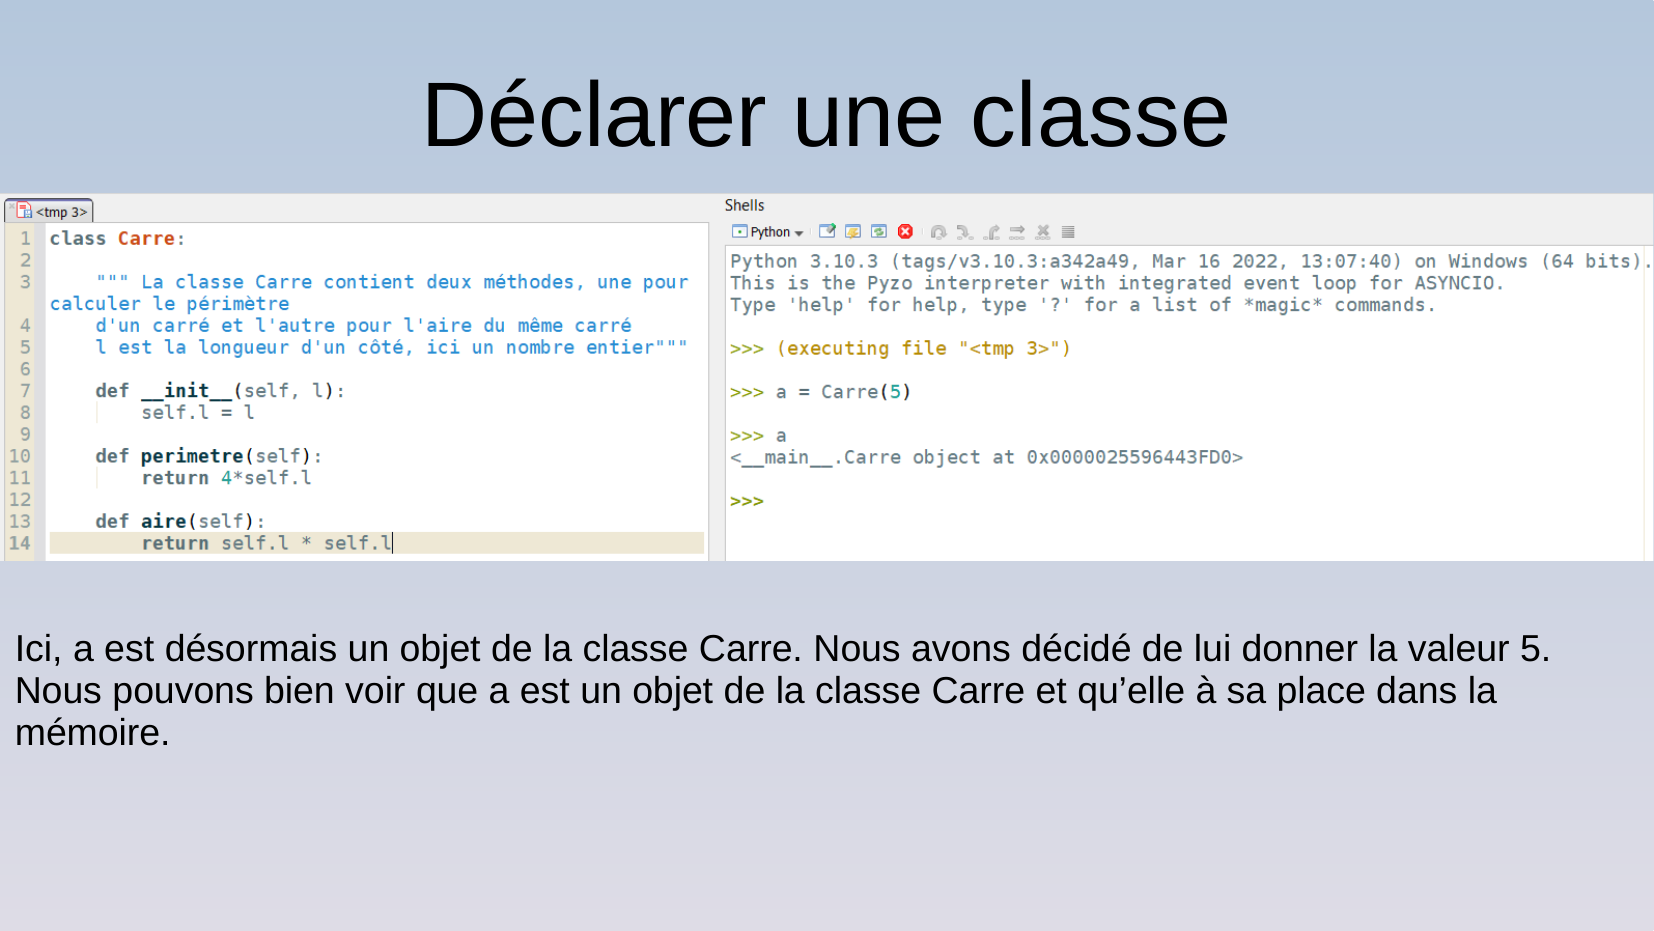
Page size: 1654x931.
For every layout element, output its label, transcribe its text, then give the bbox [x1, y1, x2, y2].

picture [0, 193, 1654, 562]
text_box Ici, a est désormais un objet de la classe Carre. Nous avons décidé de lui donner la valeur 5. Nous pouvons bien voir que a est un objet de la classe Carre et qu’elle à sa place dans la mémoire. [0, 620, 1654, 761]
title Déclarer une classe [82, 37, 1571, 193]
